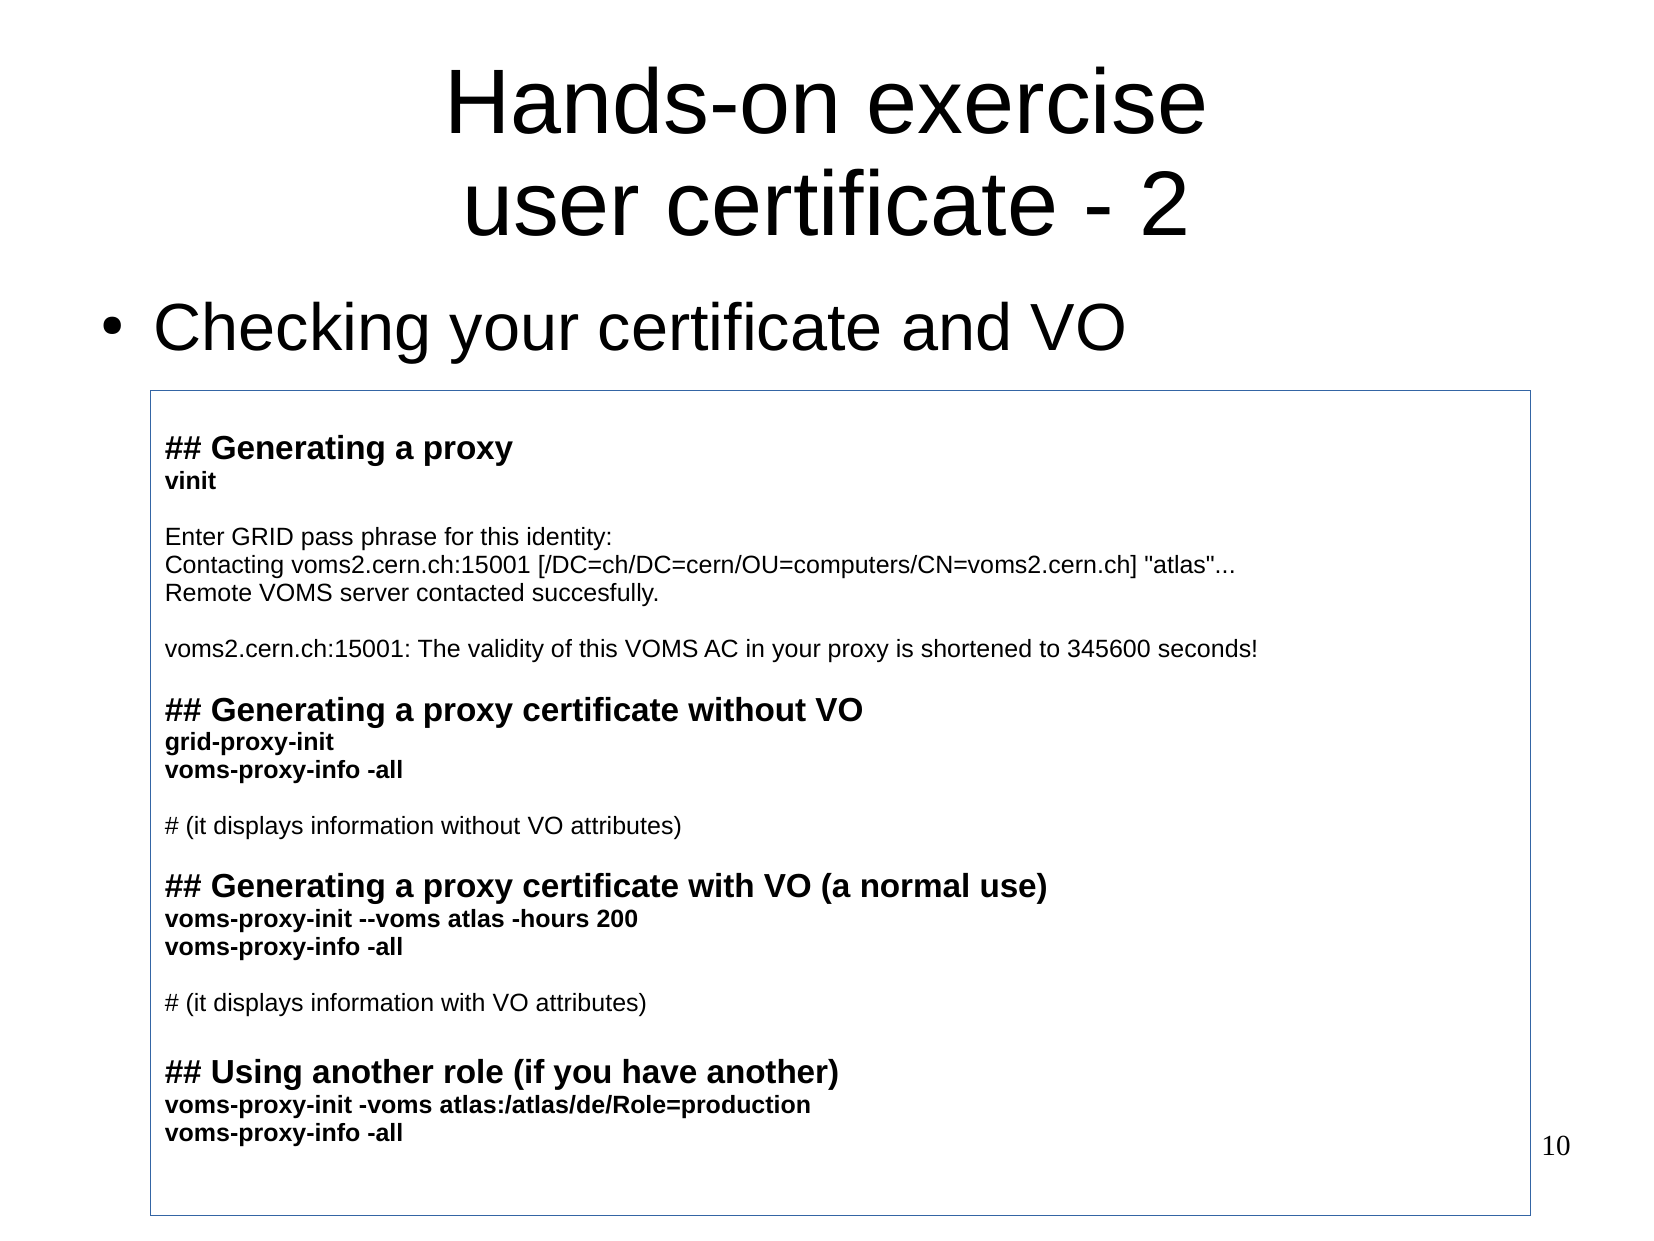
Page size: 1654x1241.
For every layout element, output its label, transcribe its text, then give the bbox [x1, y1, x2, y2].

title Hands-on exercise user certificate - 2 [82, 49, 1571, 257]
list Checking your certificate and VO [82, 290, 1571, 1010]
text_box ## Generating a proxy vinit Enter GRID pass phrase for this identity: Contacting voms2.cern.ch:15001 [/DC=ch/DC=cern/OU=computers/CN=voms2.cern.ch] "atlas"... Remote VOMS server contacted succesfully. voms2.cern.ch:15001: The validity of this VOMS AC in your proxy is shortened to 345600 seconds! ## Generating a proxy certificate without VO grid-proxy-init voms-proxy-info -all # (it displays information without VO attributes) ## Generating a proxy certificate with VO (a normal use) voms-proxy-init --voms atlas -hours 200 voms-proxy-info -all # (it displays information with VO attributes) ## Using another role (if you have another) voms-proxy-init -voms atlas:/atlas/de/Role=production voms-proxy-info -all [150, 390, 1531, 1216]
